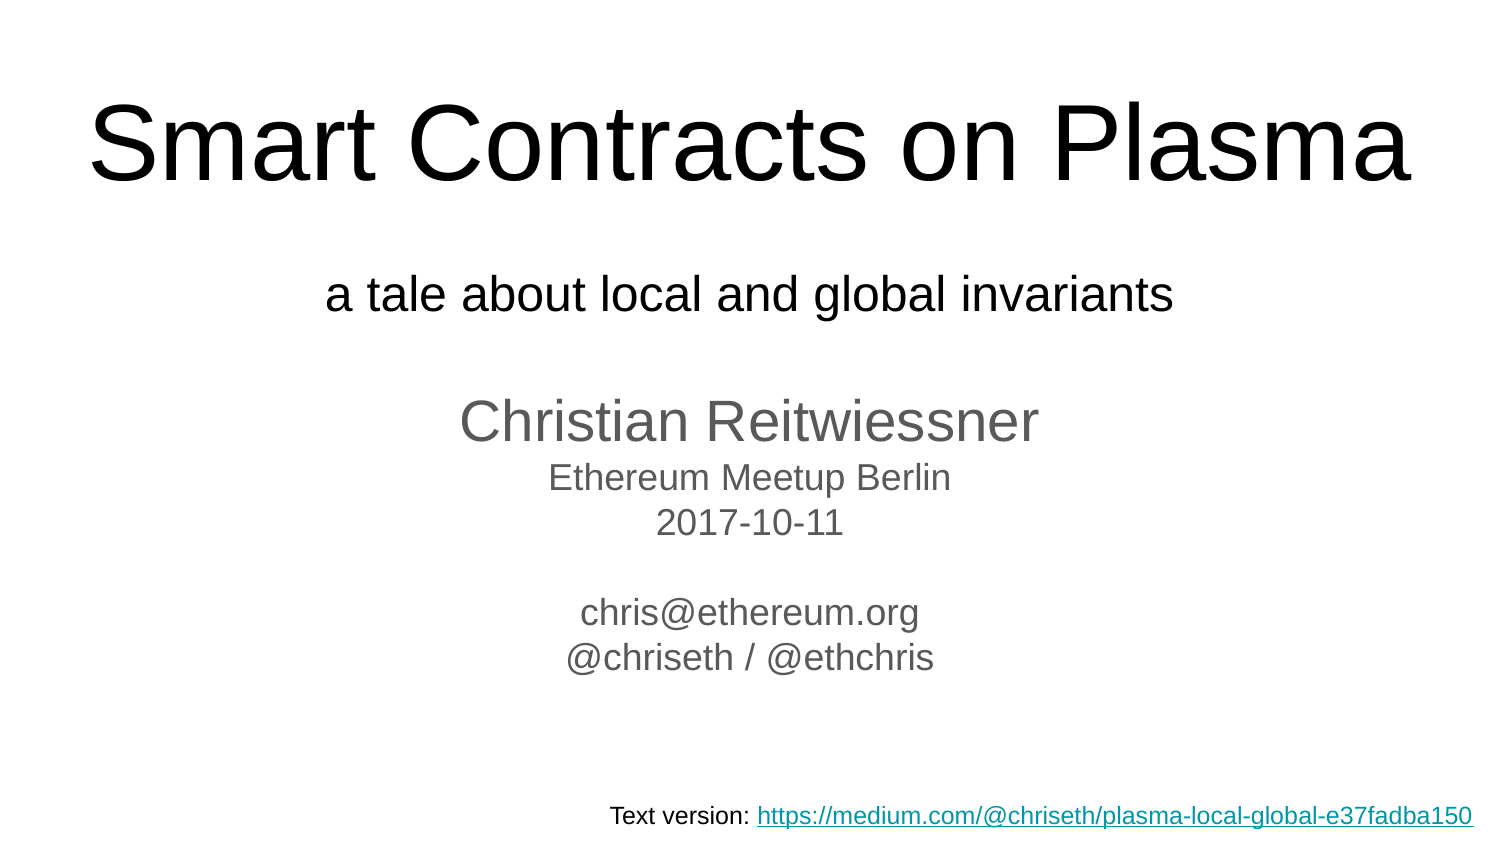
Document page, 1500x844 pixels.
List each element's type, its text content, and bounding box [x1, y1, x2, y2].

subtitle Christian Reitwiessner Ethereum Meetup Berlin 2017-10-11 chris@ethereum.org @chriseth / @ethchris [51, 367, 1449, 498]
text_box Text version: https://medium.com/@chriseth/plasma-local-global-e37fadba150 [594, 784, 1500, 844]
title Smart Contracts on Plasma a tale about local and global invariants [51, 0, 1449, 337]
